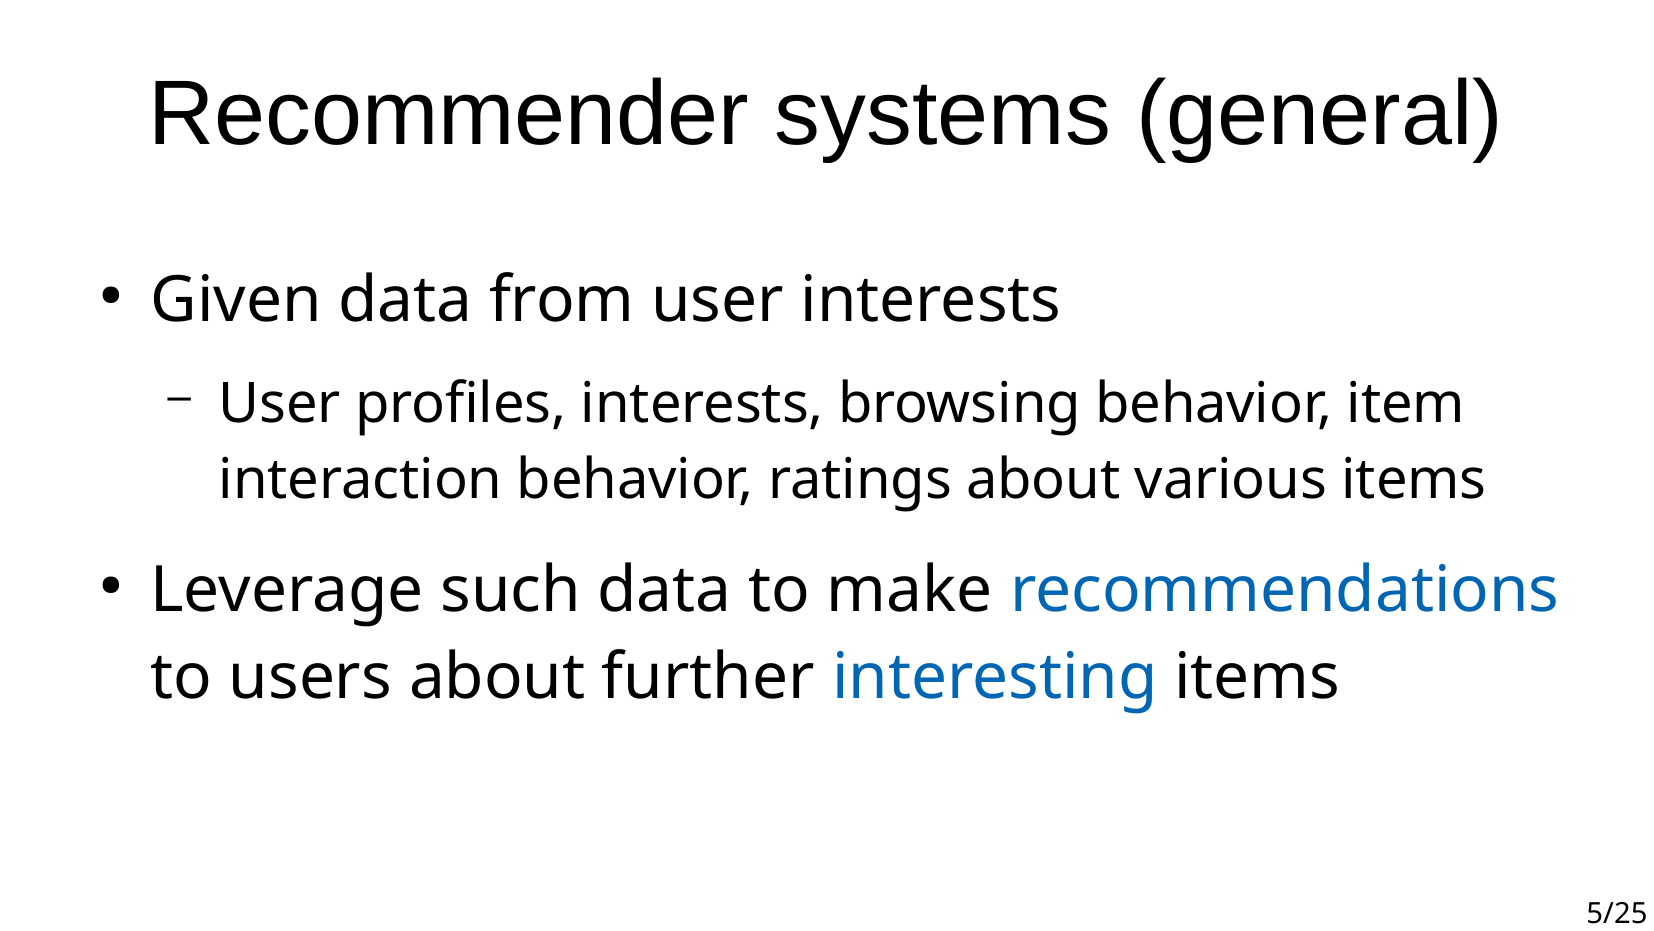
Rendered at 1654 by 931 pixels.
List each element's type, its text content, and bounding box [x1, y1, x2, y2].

title Recommender systems (general) [82, 1, 1571, 226]
list Given data from user interests User profiles, interests, browsing behavior, item interaction behavior, ratings about various items Leverage such data to make recommendations to users about further interesting items [82, 253, 1571, 793]
